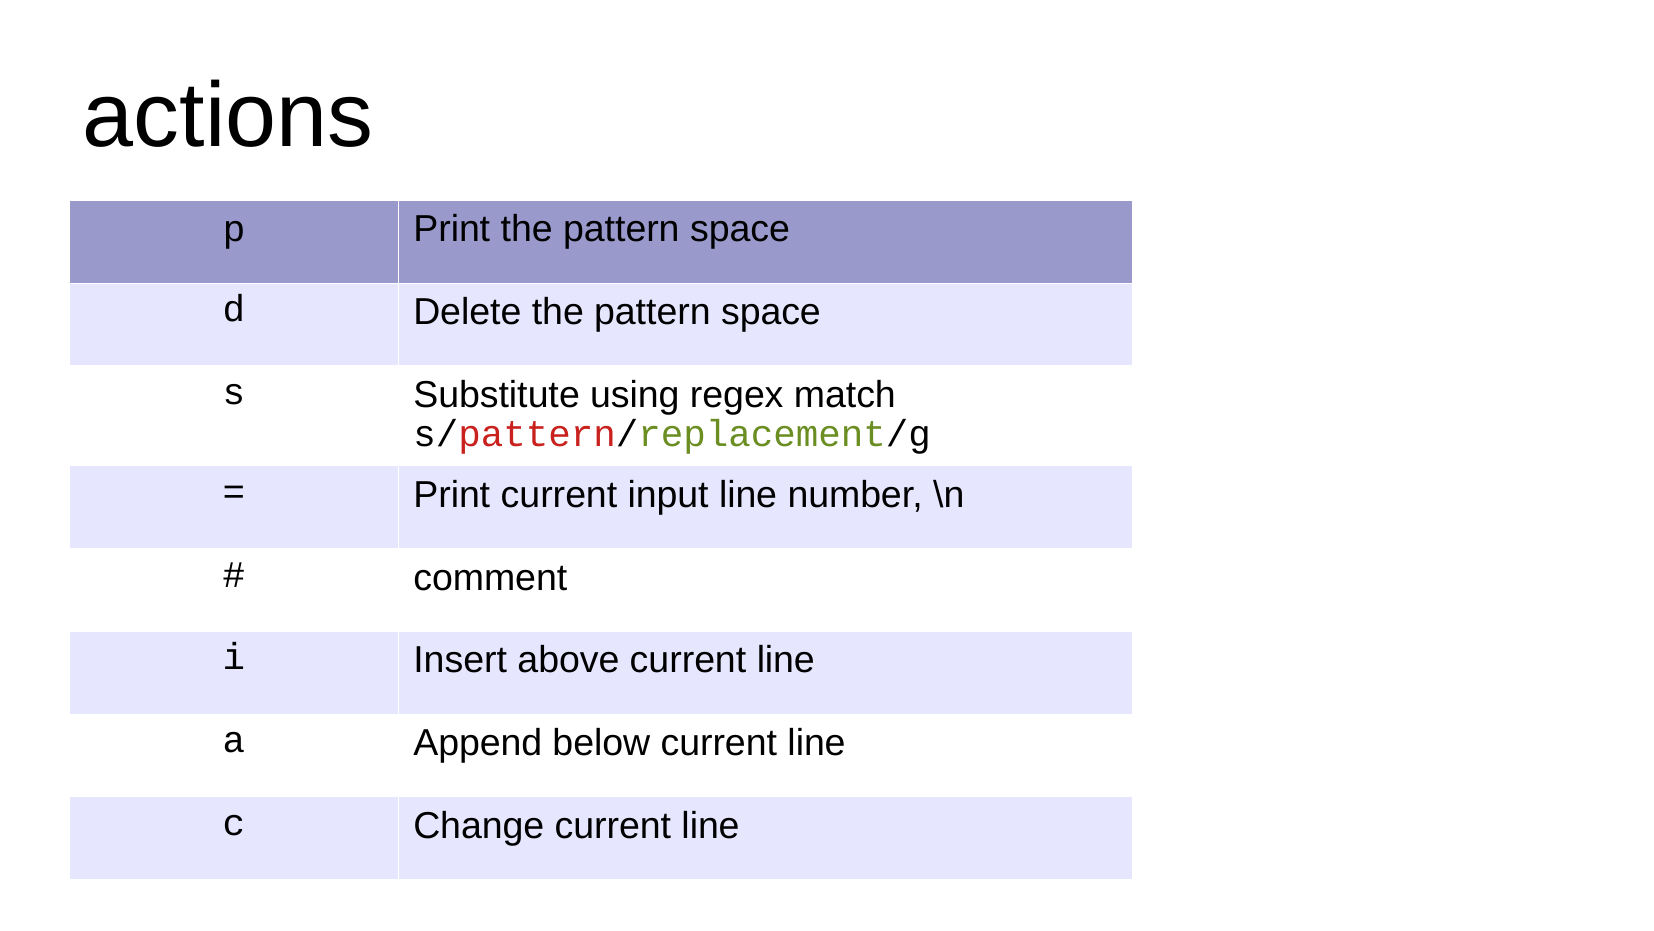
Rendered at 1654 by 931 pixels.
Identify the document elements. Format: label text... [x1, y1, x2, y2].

title actions [82, 37, 1571, 193]
table_cell s [70, 366, 398, 465]
table_cell Insert above current line [399, 632, 1132, 714]
table_header p [70, 201, 398, 283]
table_cell = [70, 466, 398, 548]
table_cell comment [399, 549, 1132, 631]
table_cell Change current line [399, 797, 1132, 879]
table_cell Substitute using regex match s/pattern/replacement/g [399, 366, 1132, 465]
table_header Print the pattern space [399, 201, 1132, 283]
table_cell c [70, 797, 398, 879]
table_cell Delete the pattern space [399, 284, 1132, 365]
table_cell Print current input line number, \n [399, 466, 1132, 548]
table_cell i [70, 632, 398, 714]
table_cell d [70, 284, 398, 365]
table_cell # [70, 549, 398, 631]
table_cell Append below current line [399, 715, 1132, 796]
table_cell a [70, 715, 398, 796]
